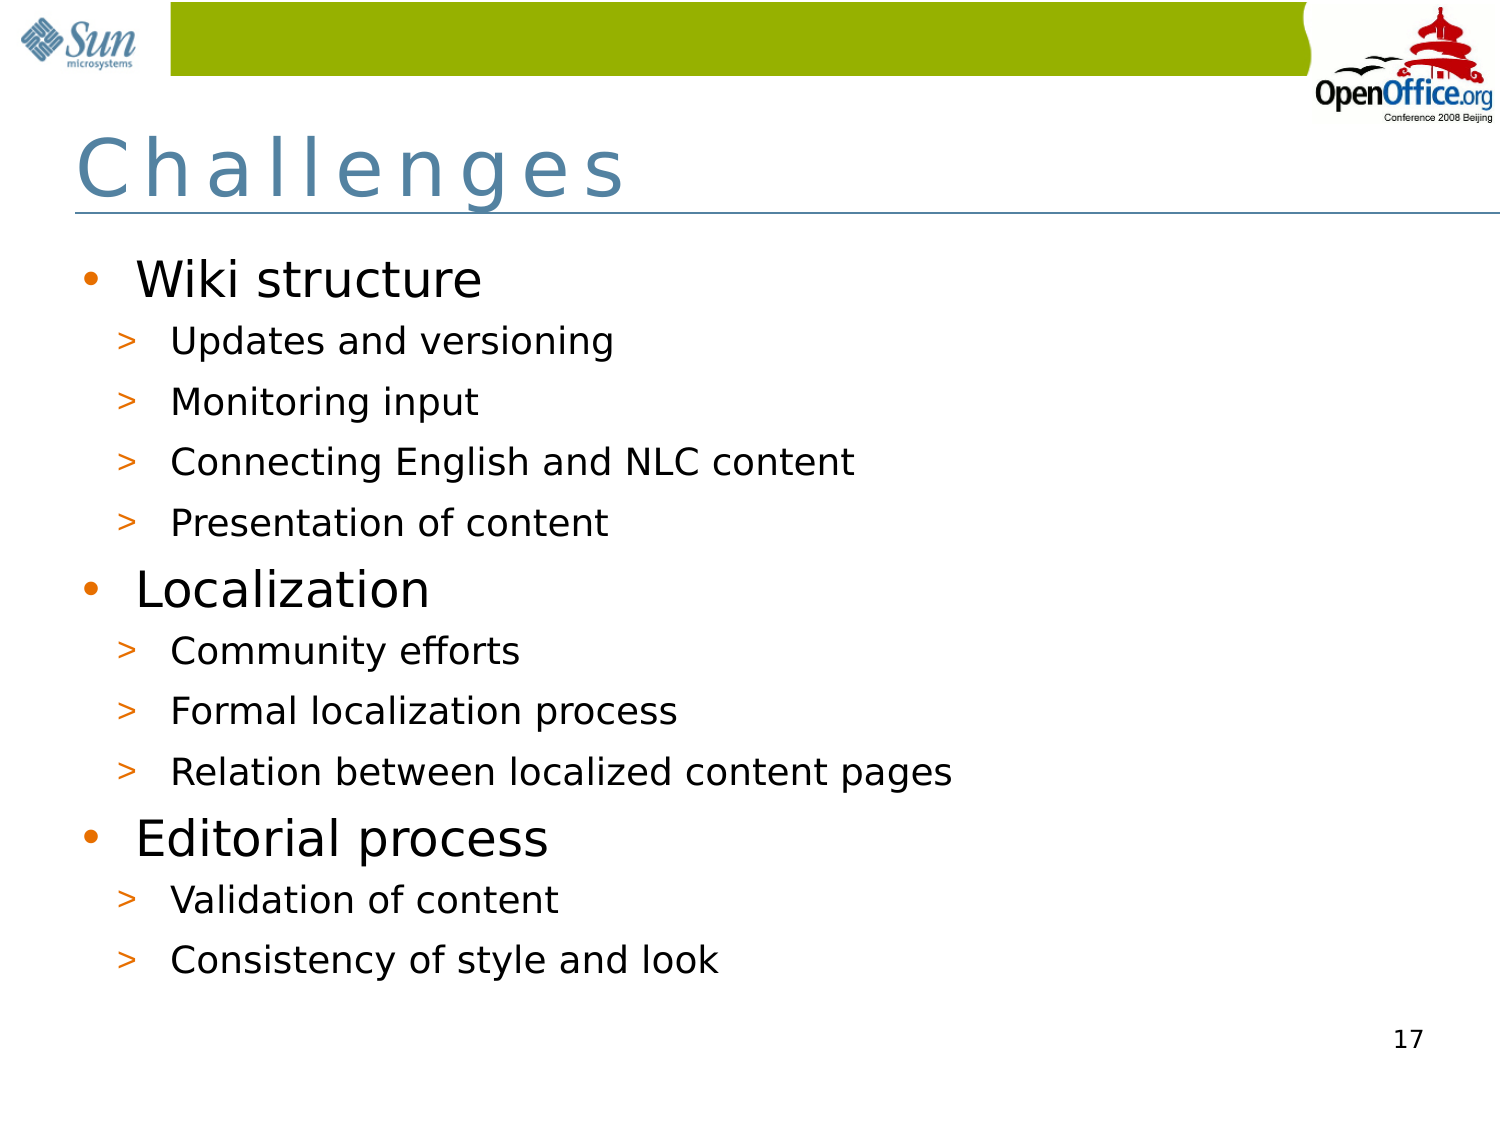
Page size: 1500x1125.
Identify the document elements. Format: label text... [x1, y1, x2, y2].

picture [156, 2, 1500, 124]
list Wiki structure Updates and versioning Monitoring input Connecting English and NLC content Presentation of content Localization Community efforts Formal localization process Relation between localized content pages Editorial process Validation of content Consistency of style and look [64, 258, 1401, 1062]
title Challenges [75, 123, 1437, 216]
